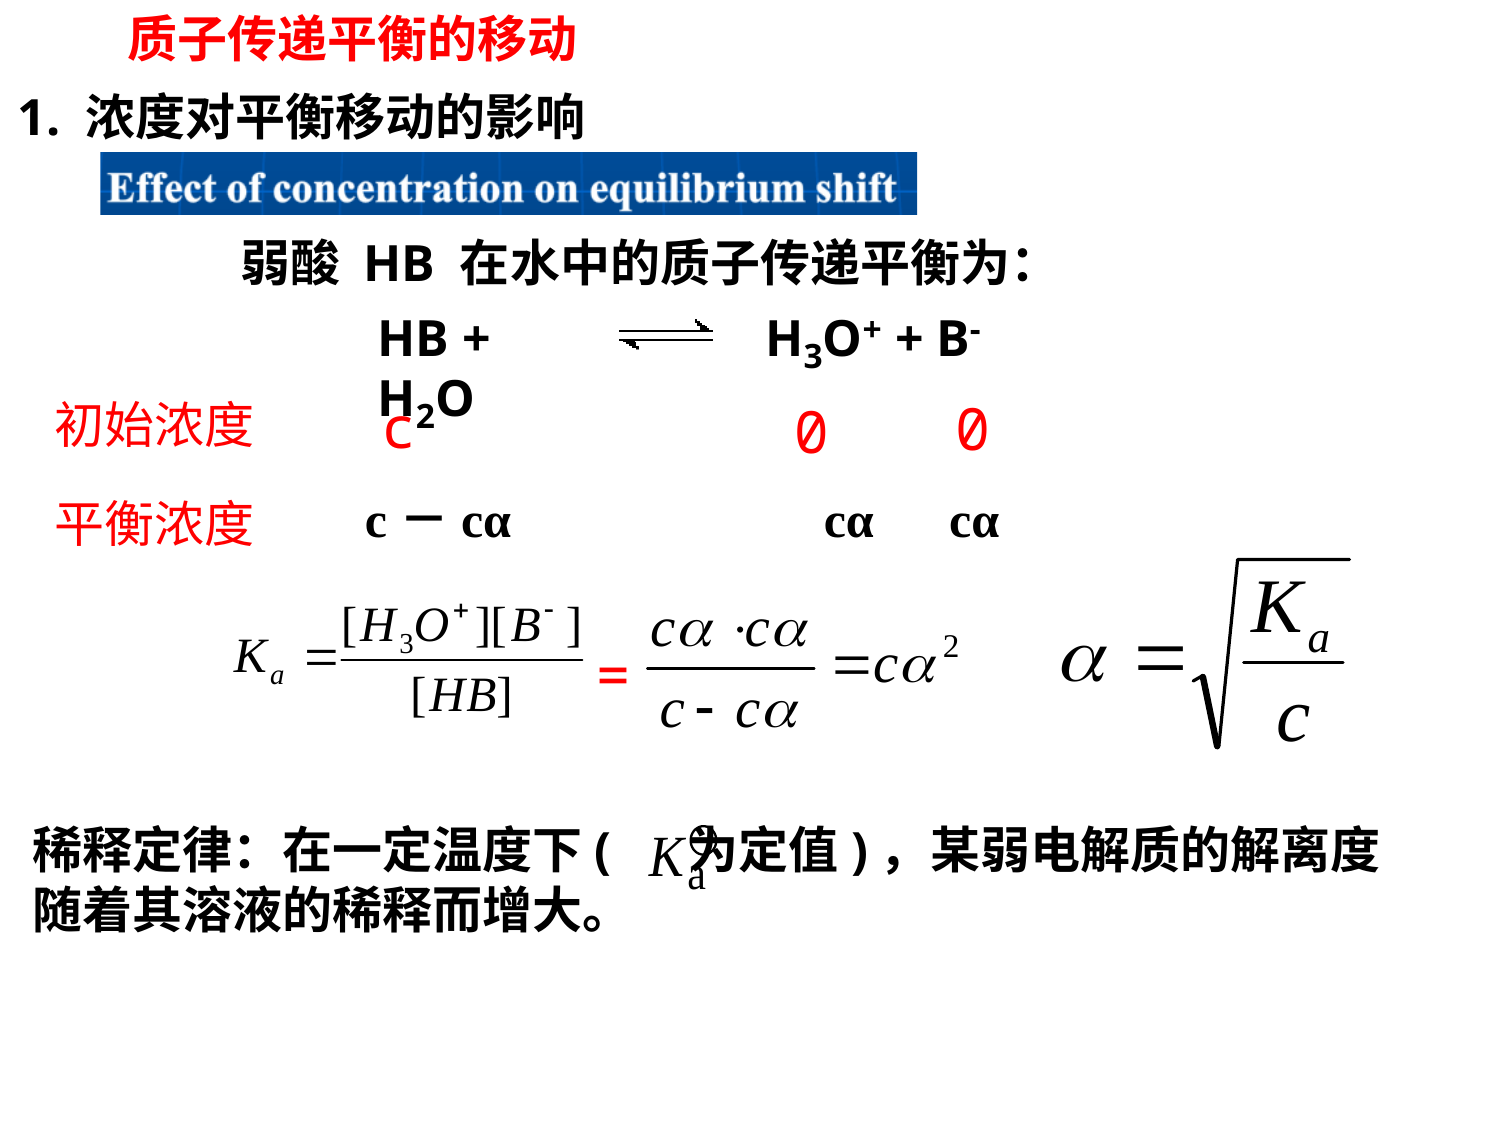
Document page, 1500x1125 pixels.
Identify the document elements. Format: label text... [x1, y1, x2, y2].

text_box c [366, 368, 427, 469]
text_box HB + H2O [362, 298, 613, 374]
picture [100, 152, 918, 215]
text_box 0 [778, 373, 839, 474]
chart [637, 592, 971, 740]
chart [1050, 540, 1365, 765]
text_box 初始浓度 [39, 373, 278, 462]
text_box 平衡浓度 [39, 473, 278, 562]
text_box H3O+ + B- [737, 298, 1000, 374]
text_box 弱酸 HB 在水中的质子传递平衡为： [225, 223, 1051, 299]
text_box 稀释定律：在一定温度下( 为定值)，某弱电解质的解离度随着其溶液的稀释而增大。 [17, 810, 1400, 947]
text_box = [580, 616, 641, 717]
chart [644, 821, 722, 894]
chart [600, 310, 737, 374]
text_box 质子传递平衡的移动 [112, 0, 799, 76]
text_box 1. 浓度对平衡移动的影响 [2, 78, 641, 154]
chart [225, 586, 592, 731]
text_box 0 [940, 371, 1001, 472]
text_box c－cα cα cα [324, 479, 1233, 555]
